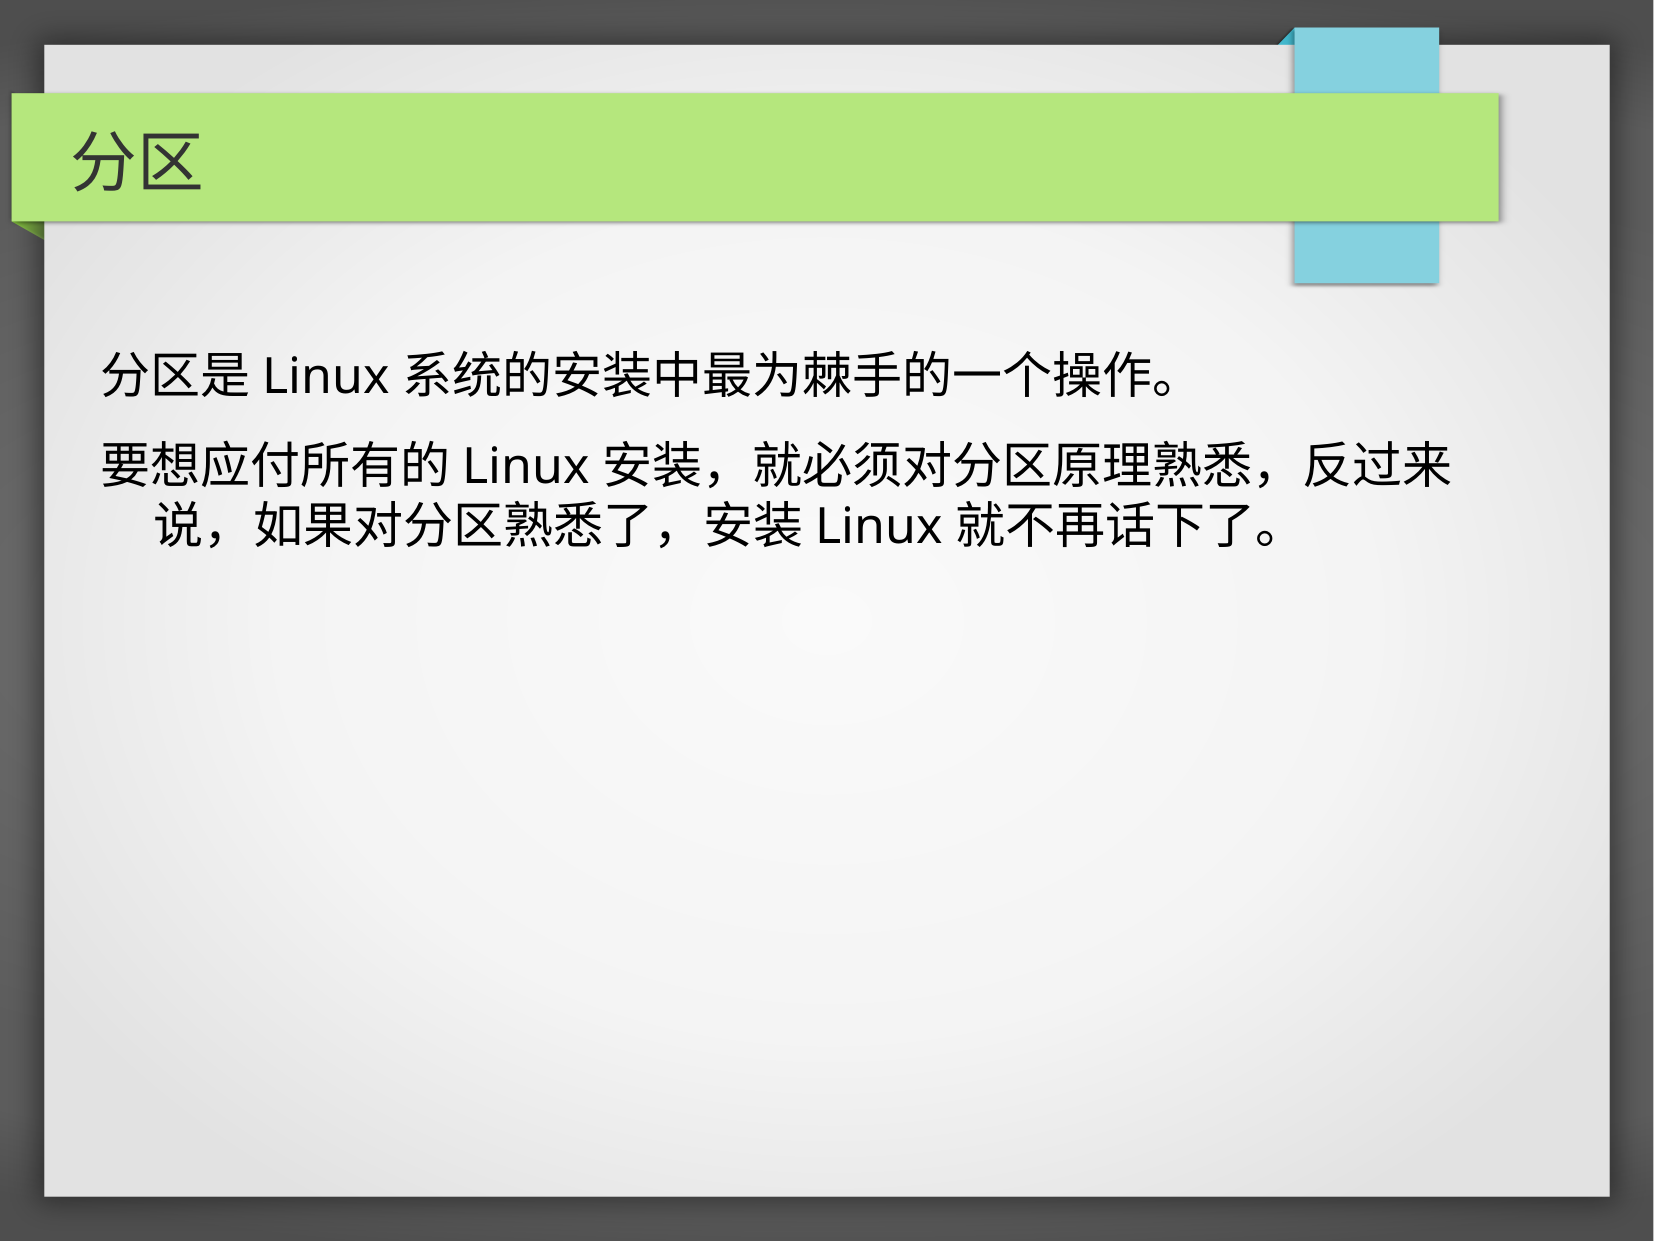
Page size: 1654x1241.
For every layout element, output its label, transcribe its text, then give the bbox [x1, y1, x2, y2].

list 分区是Linux系统的安装中最为棘手的一个操作。 要想应付所有的Linux安装，就必须对分区原理熟悉，反过来说，如果对分区熟悉了，安装Linux就不再话下了。 [82, 343, 1538, 1063]
title 分区 [70, 106, 1229, 213]
picture [0, 0, 1654, 1241]
